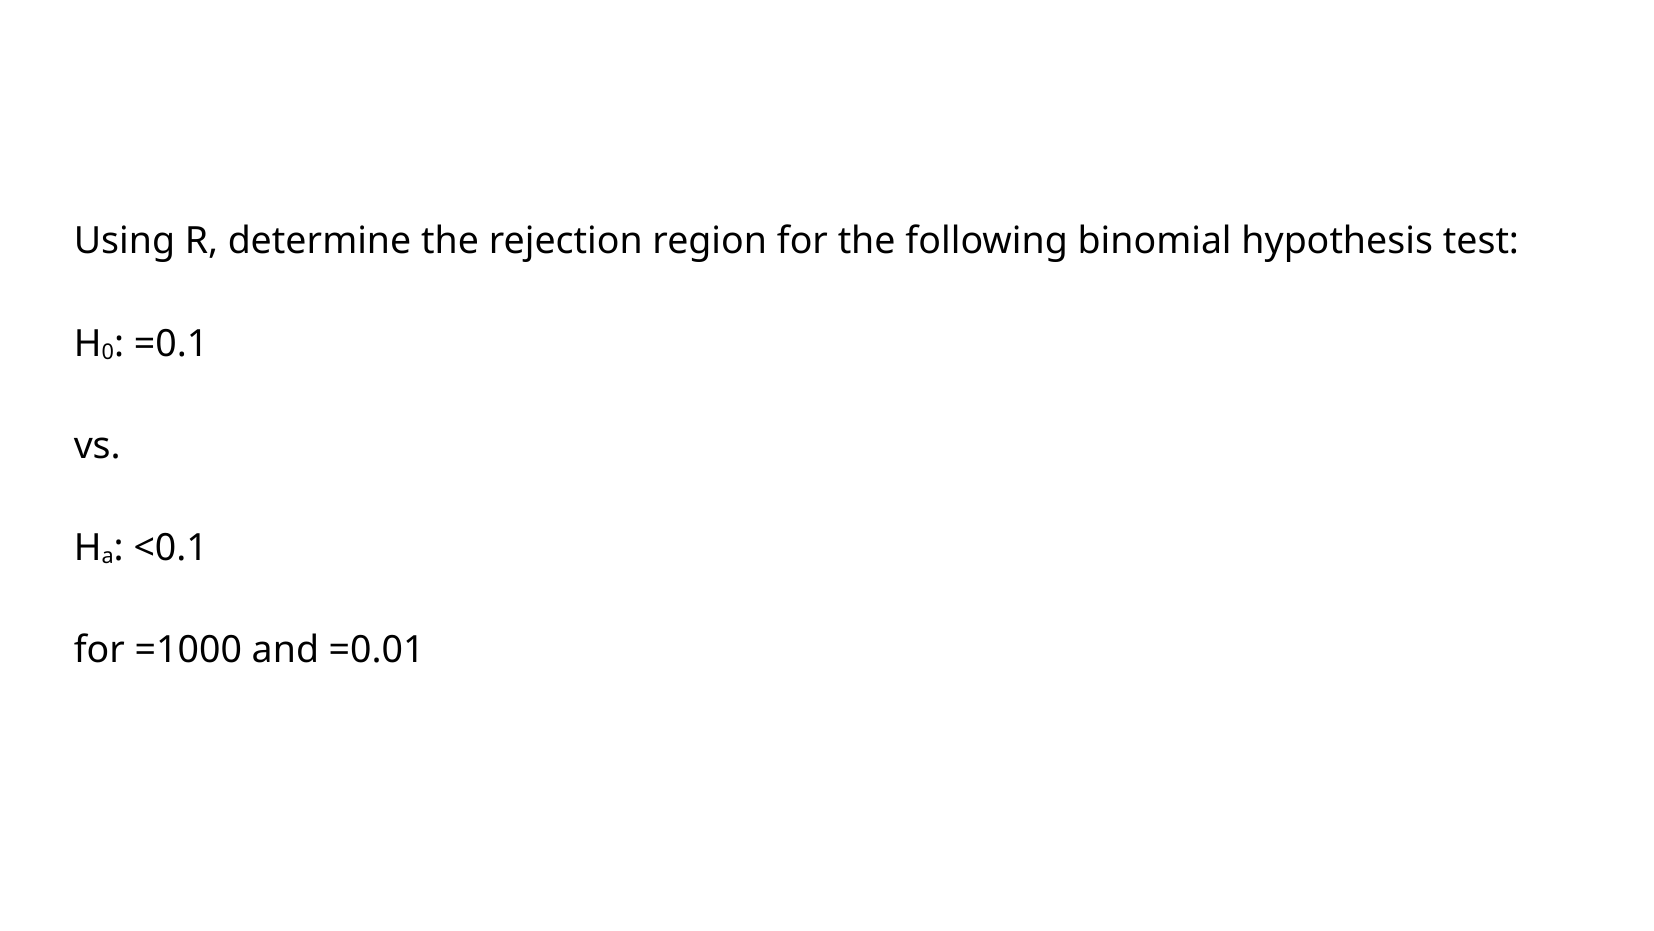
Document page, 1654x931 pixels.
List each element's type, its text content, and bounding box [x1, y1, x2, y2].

text_box Using R, determine the rejection region for the following binomial hypothesis test: H0: =0.1 vs. Ha: <0.1 for =1000 and =0.01 [59, 206, 1565, 861]
